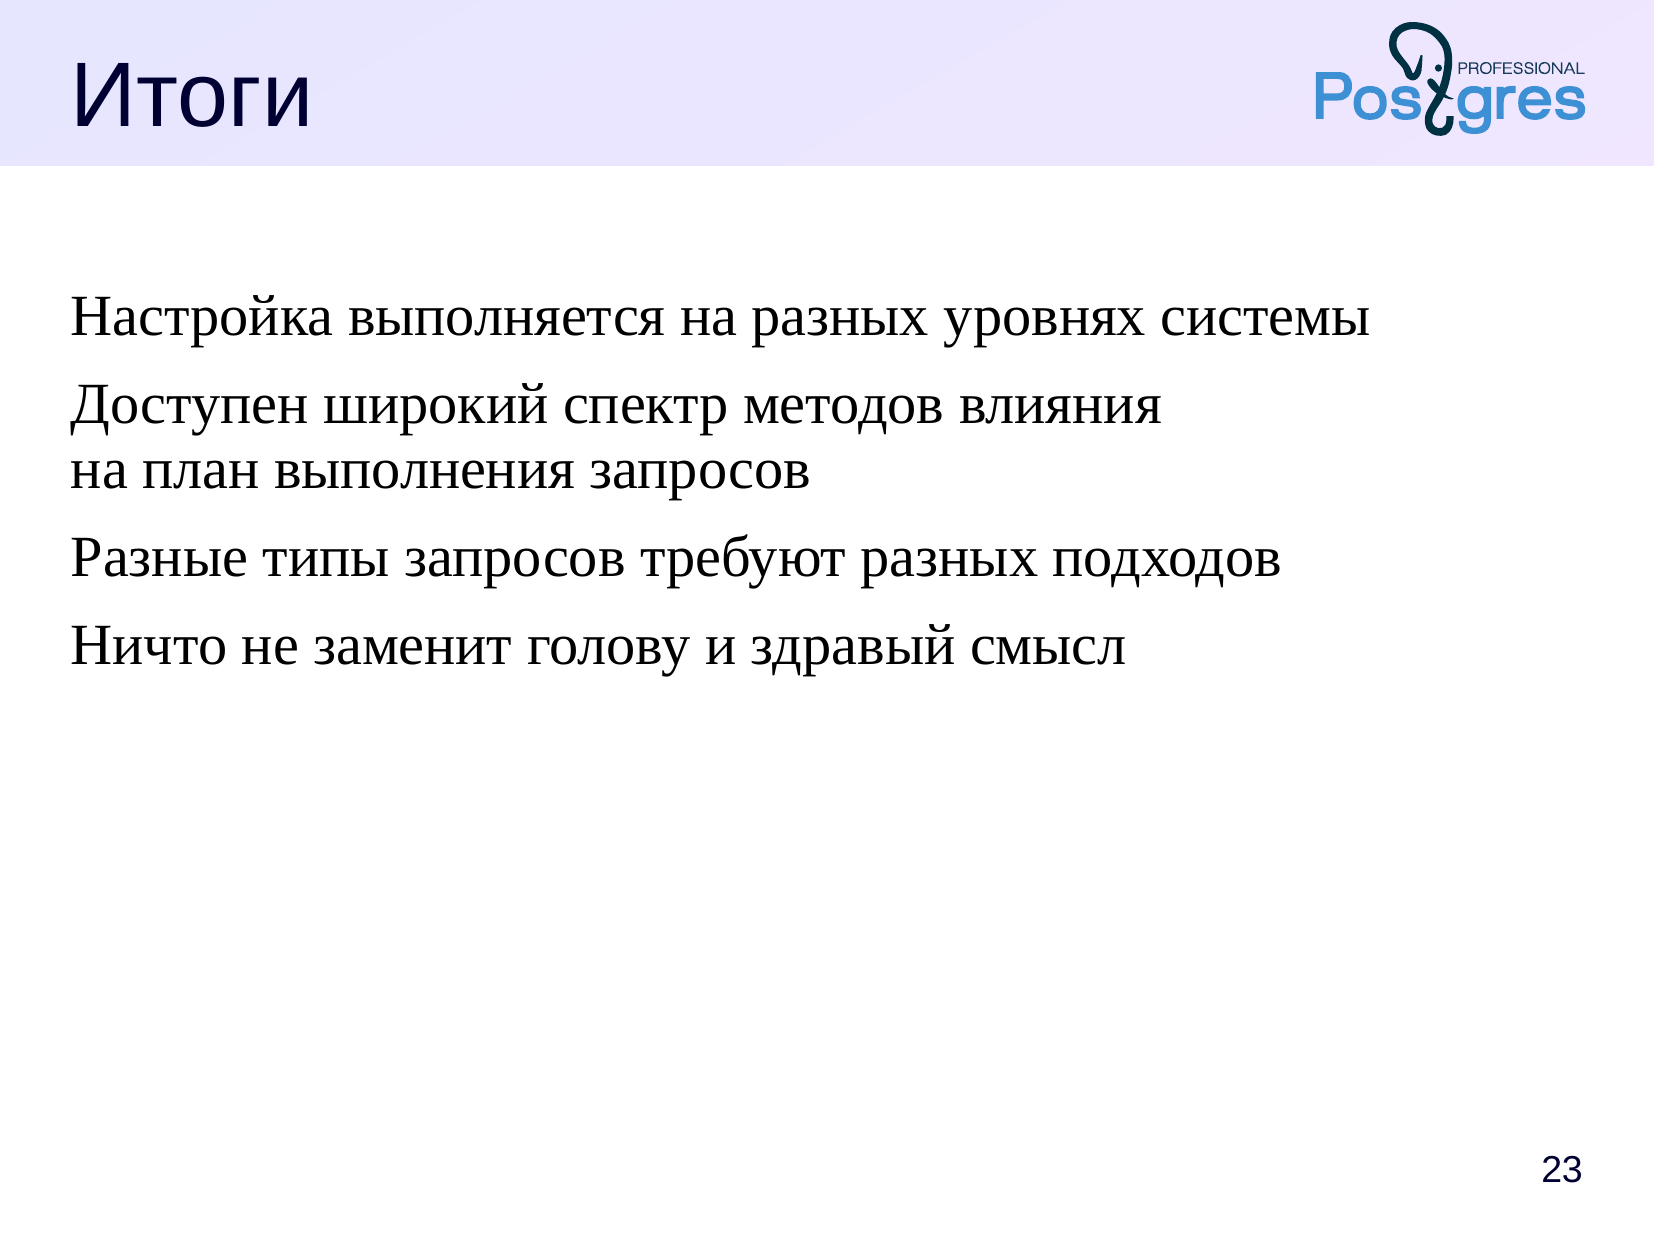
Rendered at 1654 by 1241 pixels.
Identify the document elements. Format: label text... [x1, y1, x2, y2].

title Итоги [70, 43, 1241, 147]
list Настройка выполняется на разных уровнях системы Доступен широкий спектр методов влияния на план выполнения запросов Разные типы запросов требуют разных подходов Ничто не заменит голову и здравый смысл [70, 283, 1583, 1134]
